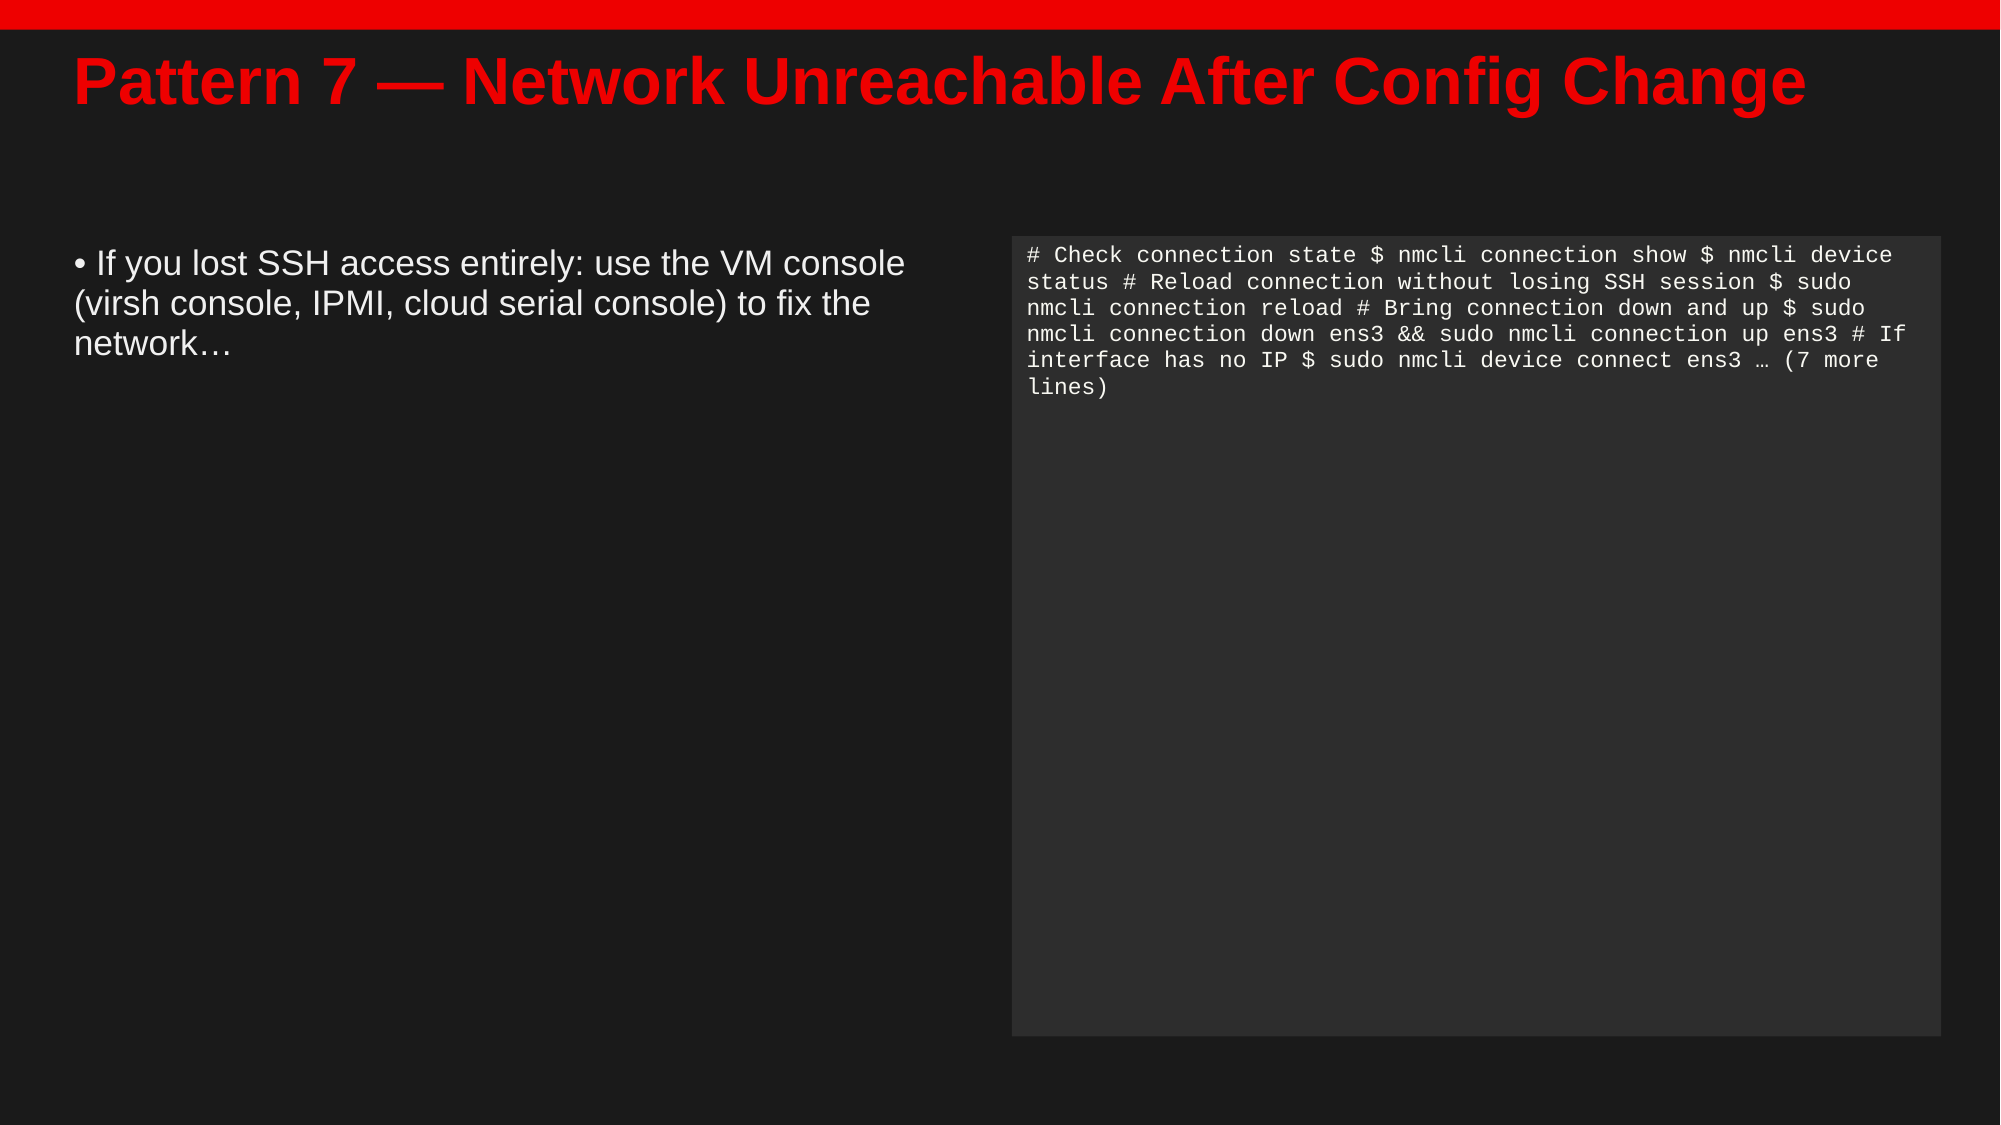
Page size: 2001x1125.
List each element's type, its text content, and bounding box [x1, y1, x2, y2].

text_box Pattern 7 — Network Unreachable After Config Change [59, 36, 1942, 208]
text_box # Check connection state $ nmcli connection show $ nmcli device status # Reload connection without losing SSH session $ sudo nmcli connection reload # Bring connection down and up $ sudo nmcli connection down ens3 && sudo nmcli connection up ens3 # If interface has no IP $ sudo nmcli device connect ens3 … (7 more lines) [1011, 236, 1942, 1037]
text_box • If you lost SSH access entirely: use the VM console (virsh console, IPMI, cloud serial console) to fix the network… [59, 236, 989, 1037]
text_box [0, 0, 2001, 30]
